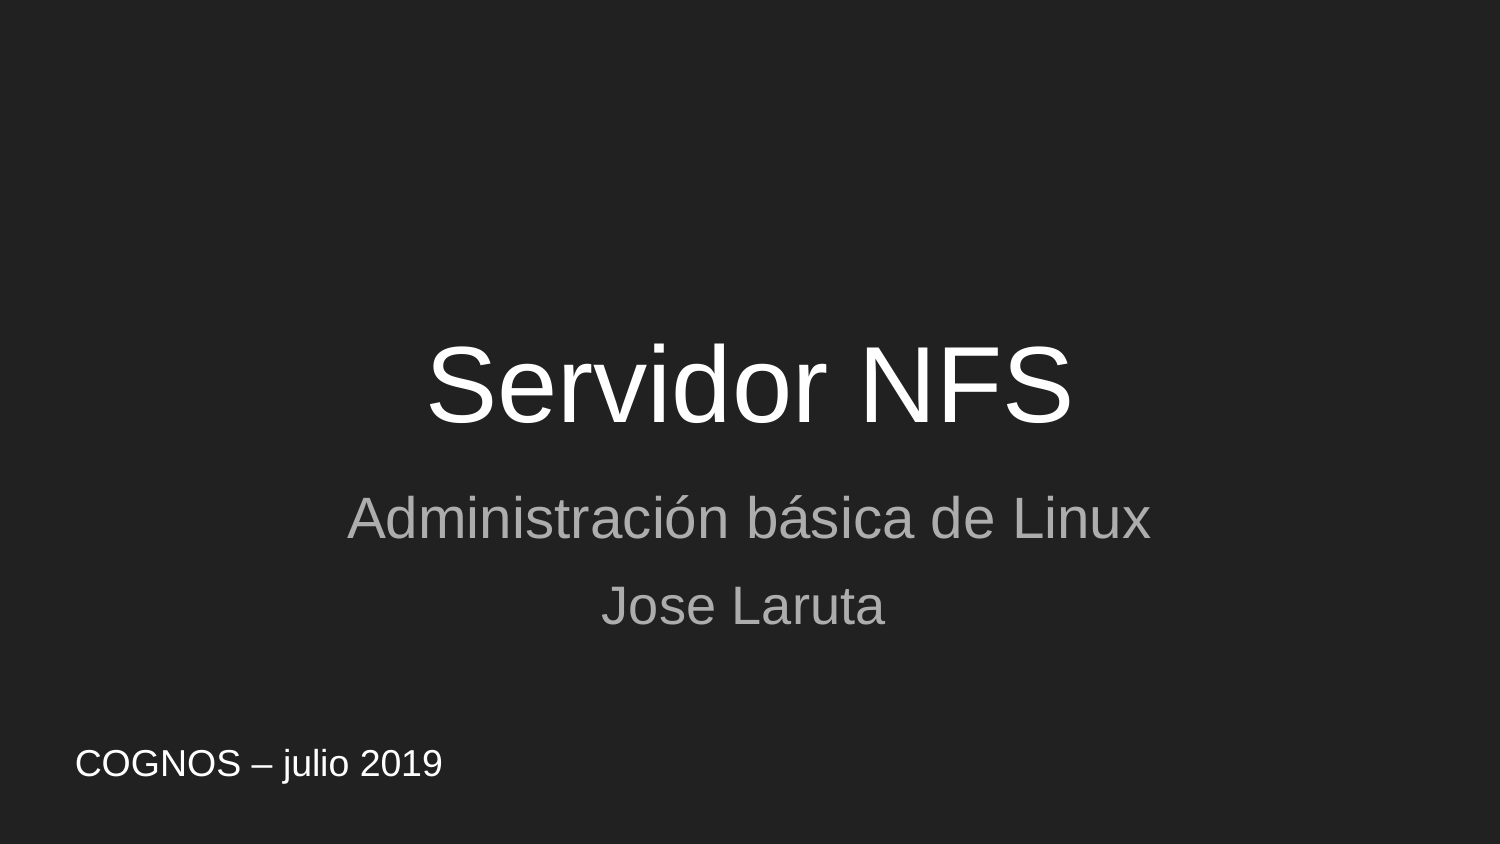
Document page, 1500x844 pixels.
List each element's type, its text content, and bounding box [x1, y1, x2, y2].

text_box Jose Laruta [45, 555, 1443, 685]
title Servidor NFS [51, 122, 1449, 459]
subtitle Administración básica de Linux [51, 464, 1449, 595]
text_box COGNOS – julio 2019 [60, 735, 1441, 792]
